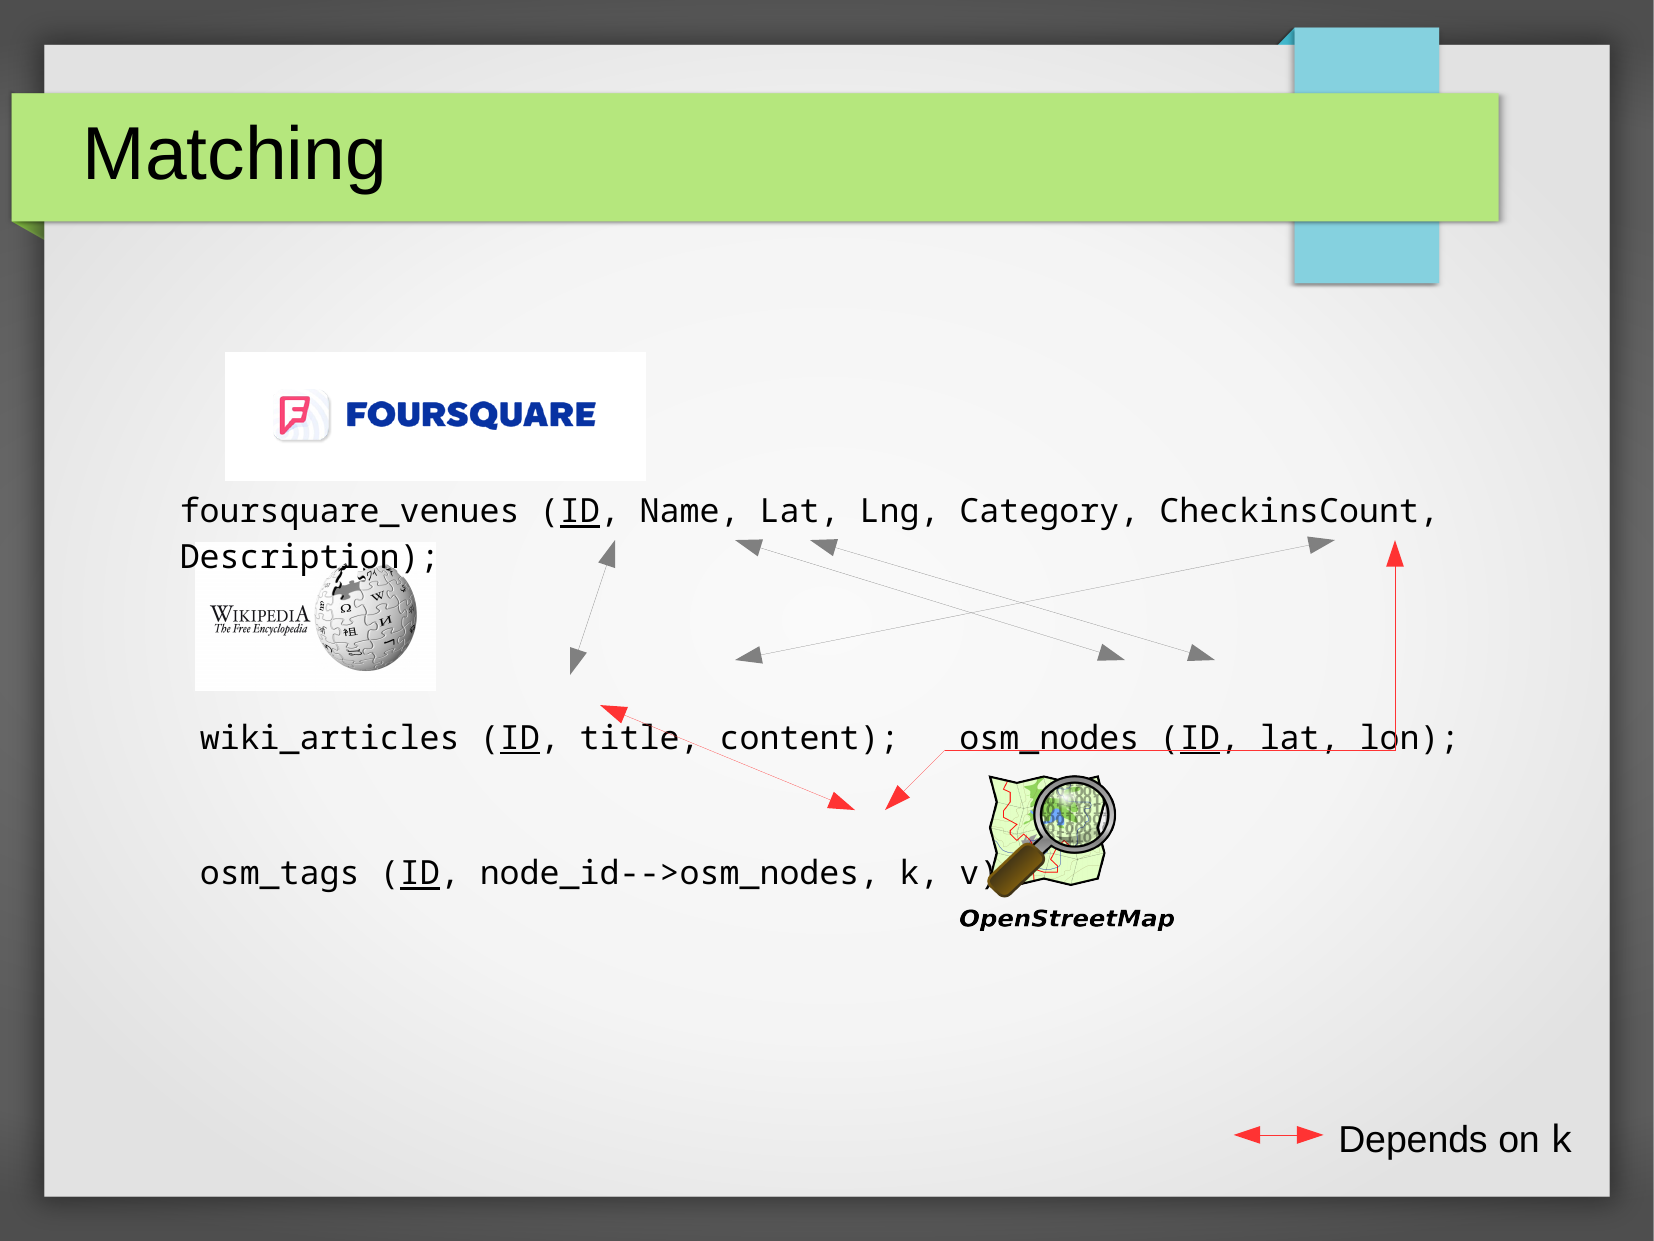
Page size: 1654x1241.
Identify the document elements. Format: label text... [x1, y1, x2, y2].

text_box foursquare_venues (ID, Name, Lat, Lng, Category, CheckinsCount, Description); wiki_articles (ID, title, content); osm_nodes (ID, lat, lon); osm_tags (ID, node_id-->osm_nodes, k, v); [165, 480, 1654, 931]
picture [0, 0, 1654, 1241]
text_box Depends on k [1323, 1104, 1654, 1171]
title Matching [82, 94, 1264, 213]
